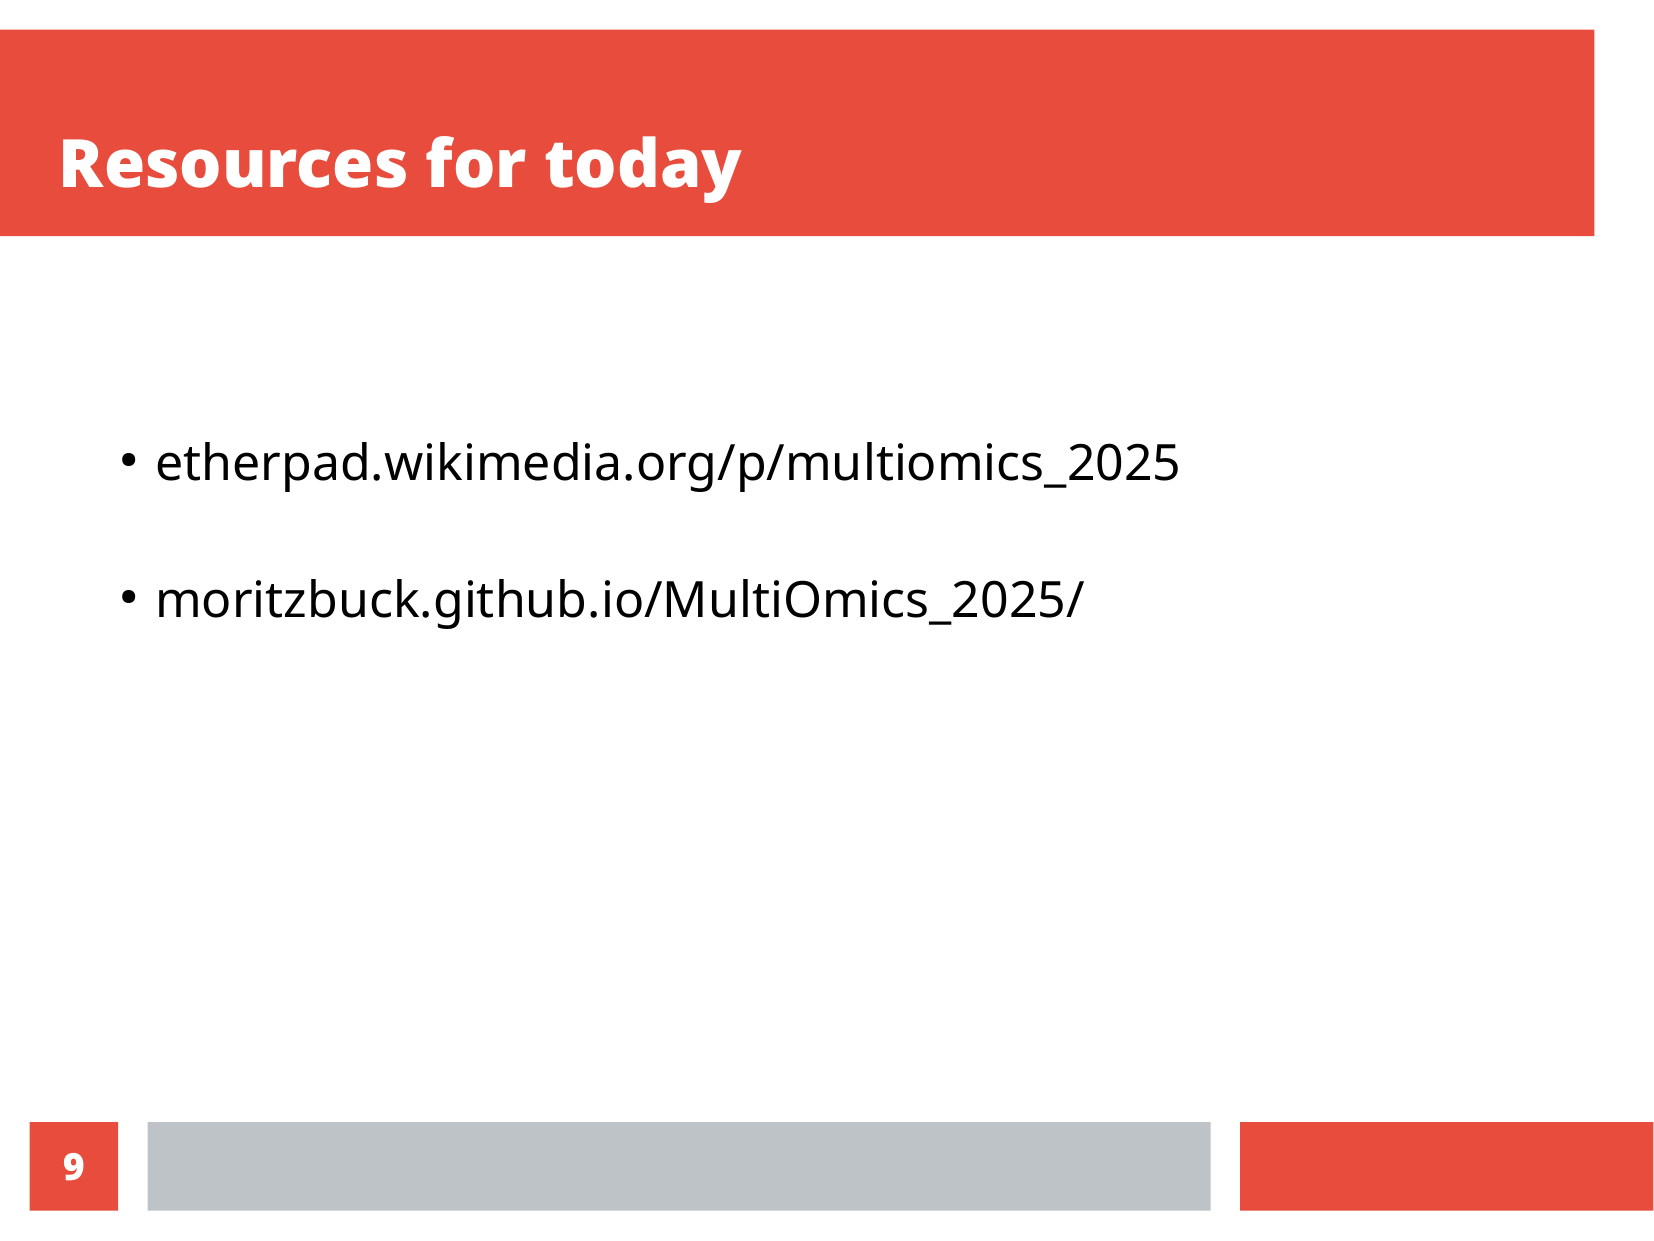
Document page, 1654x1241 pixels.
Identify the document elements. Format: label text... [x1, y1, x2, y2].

text_box etherpad.wikimedia.org/p/multiomics_2025 moritzbuck.github.io/MultiOmics_2025/ [105, 420, 1471, 1066]
title Resources for today [59, 59, 1595, 207]
